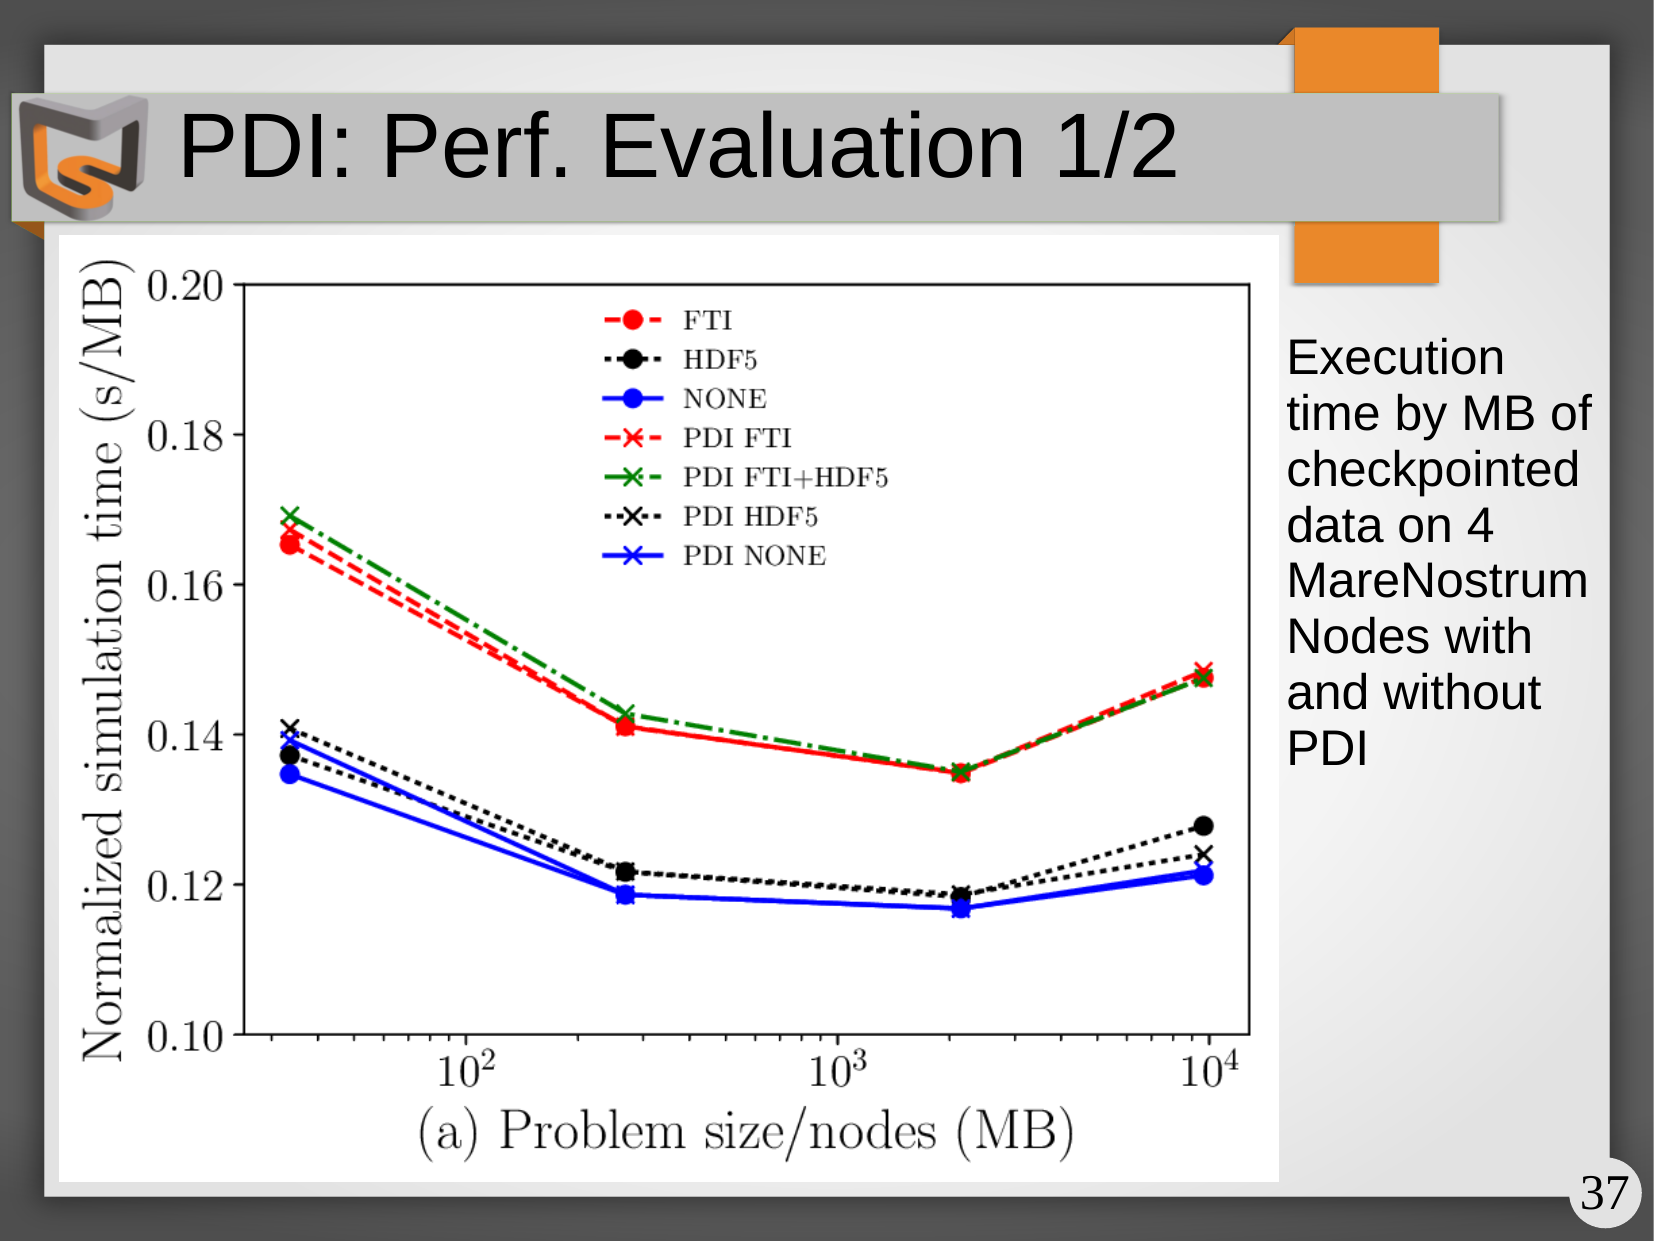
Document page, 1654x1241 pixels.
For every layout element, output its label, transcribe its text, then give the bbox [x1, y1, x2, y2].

text_box Execution time by MB of checkpointed data on 4 MareNostrum Nodes with and without PDI [1263, 307, 1619, 922]
title PDI: Perf. Evaluation 1/2 [177, 94, 1477, 213]
picture [0, 0, 1654, 1241]
